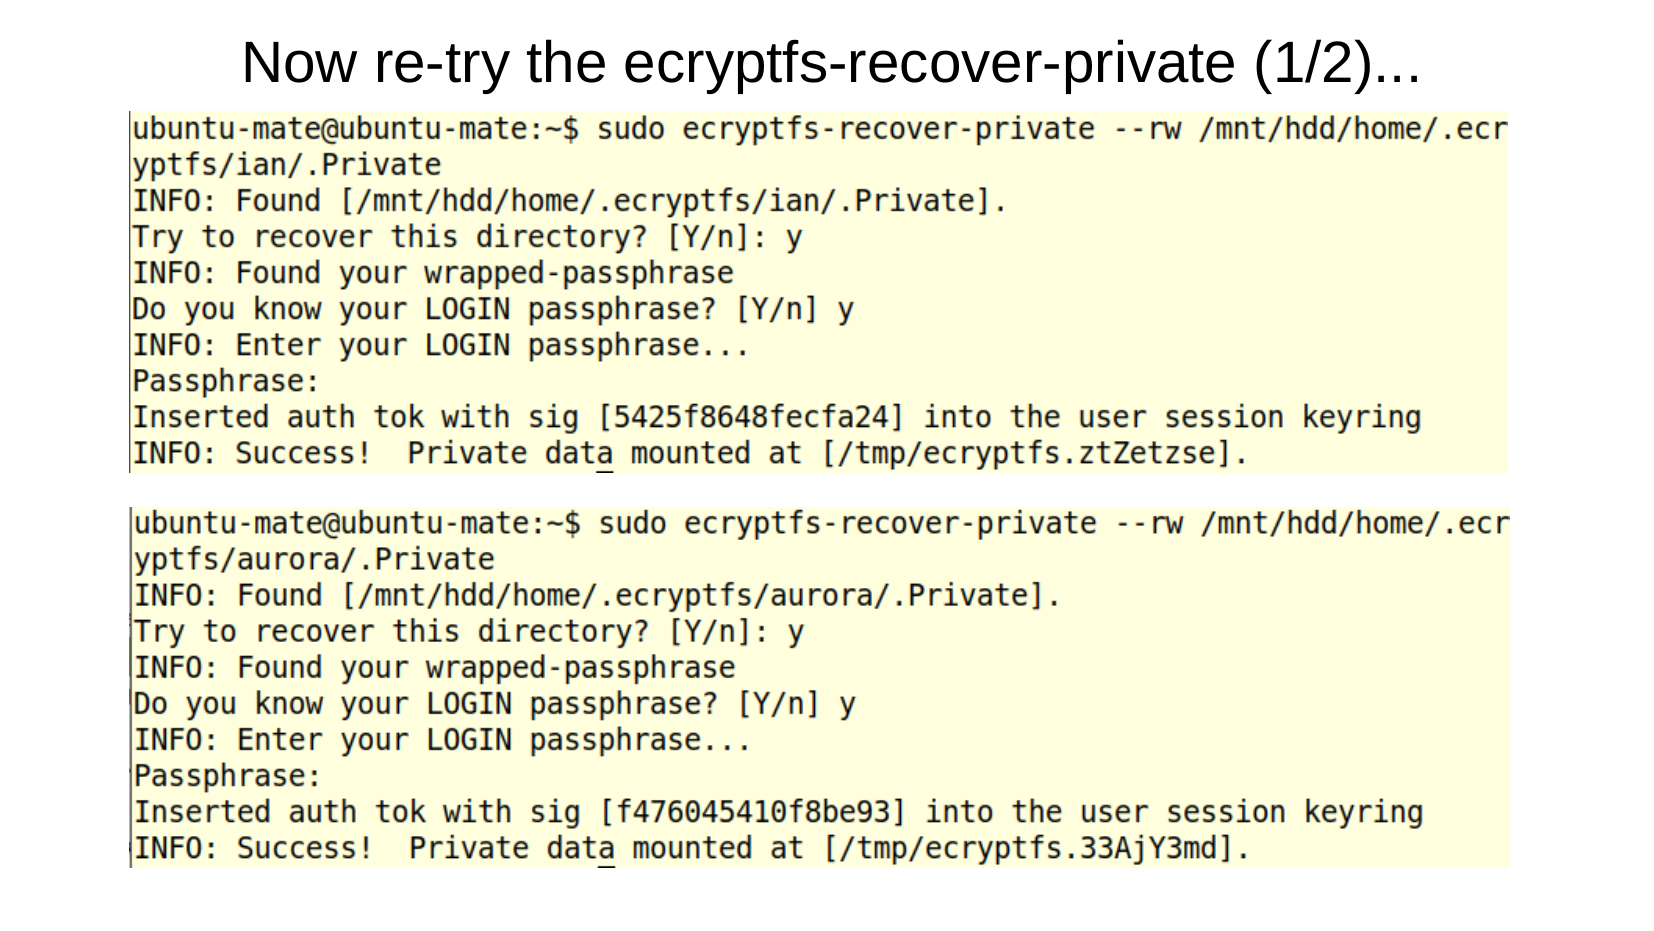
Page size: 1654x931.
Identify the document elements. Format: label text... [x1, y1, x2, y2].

picture [129, 111, 1508, 473]
title Now re-try the ecryptfs-recover-private (1/2)... [0, 17, 1630, 107]
picture [129, 507, 1510, 868]
